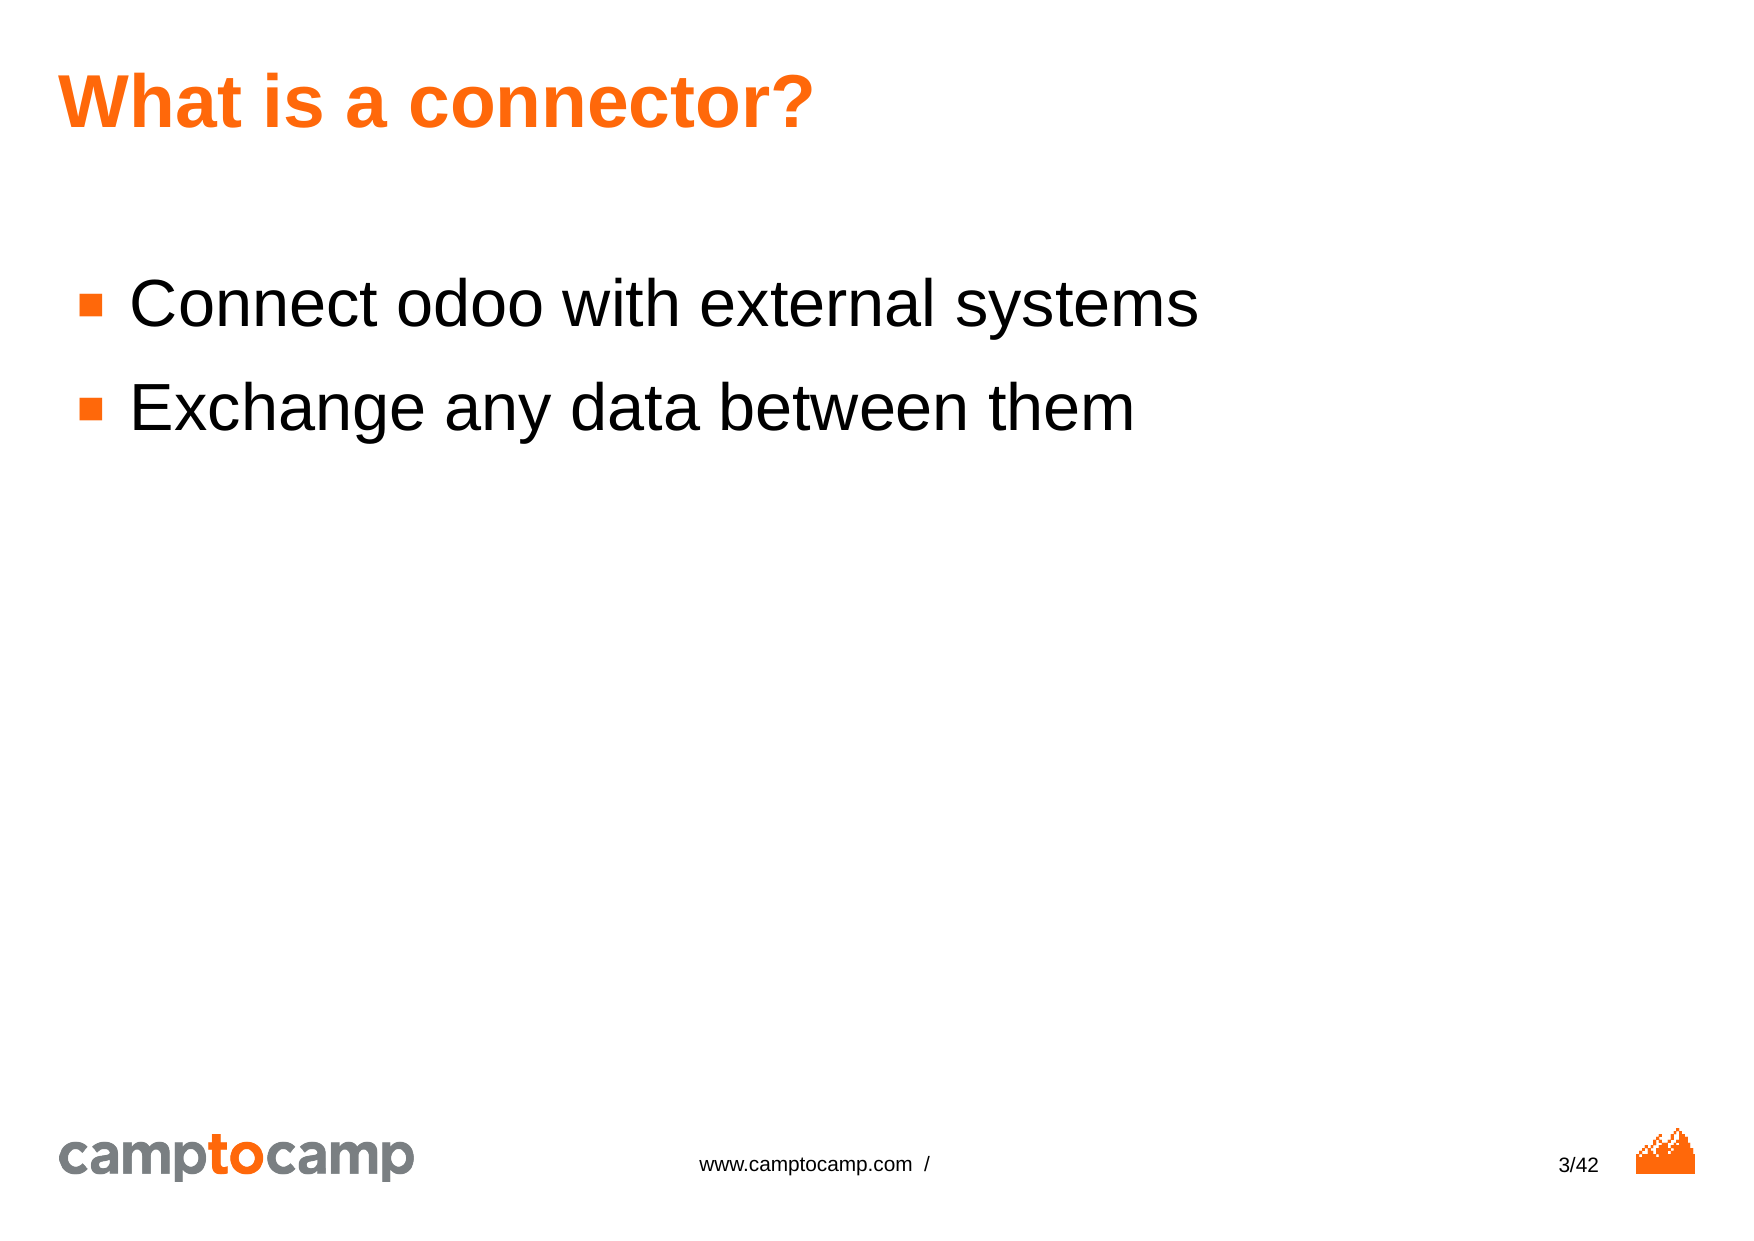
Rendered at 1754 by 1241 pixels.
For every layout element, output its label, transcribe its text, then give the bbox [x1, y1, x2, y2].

list Connect odoo with external systems Exchange any data between them [59, 265, 1696, 917]
picture [1636, 1128, 1695, 1174]
picture [59, 1134, 414, 1182]
title What is a connector? [59, 59, 1695, 247]
